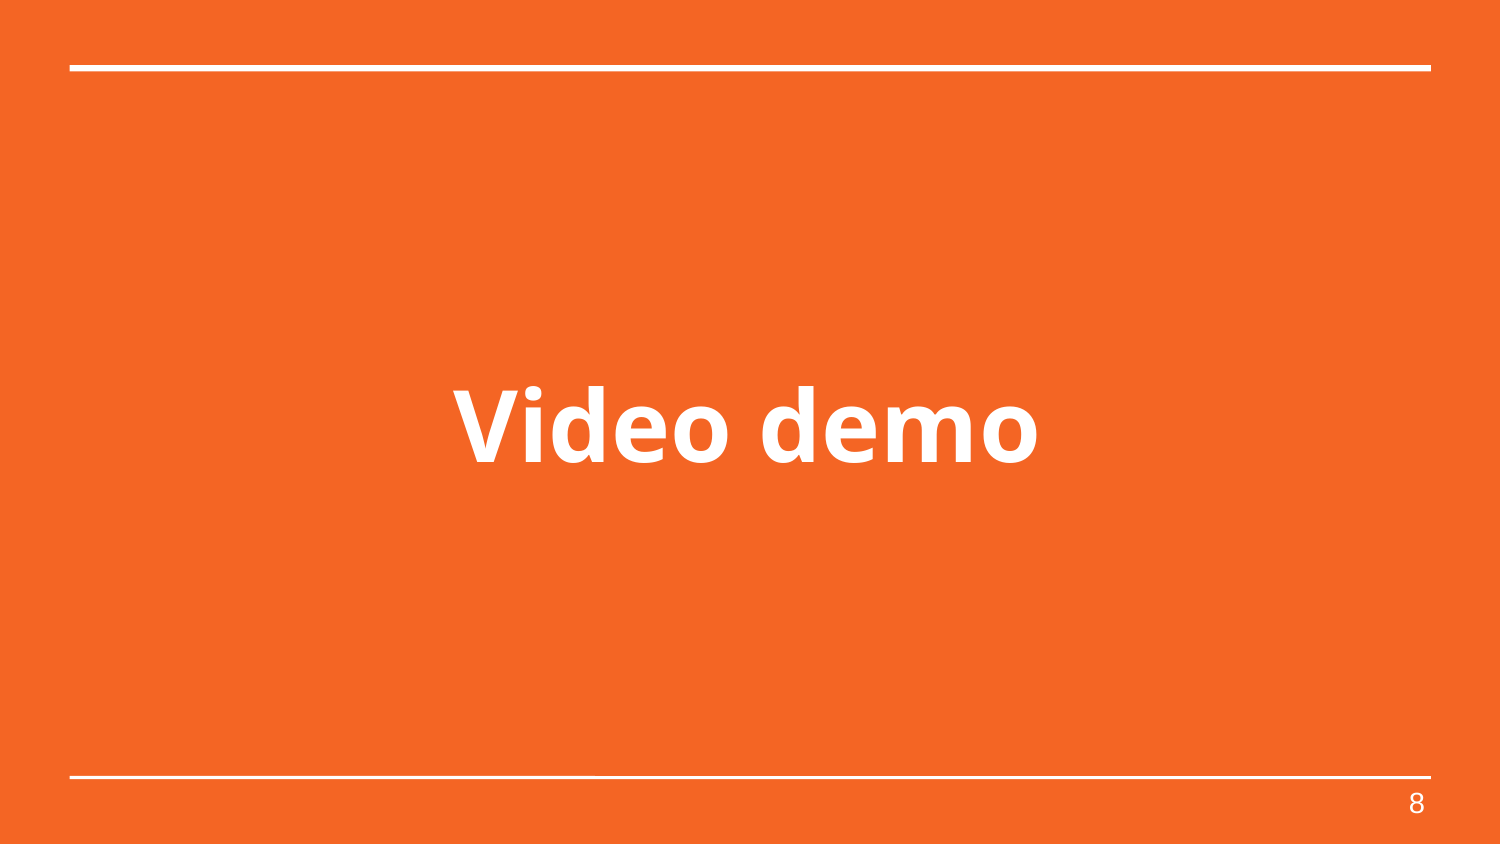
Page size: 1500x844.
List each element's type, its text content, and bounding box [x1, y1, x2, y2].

title Video demo [66, 296, 1428, 550]
